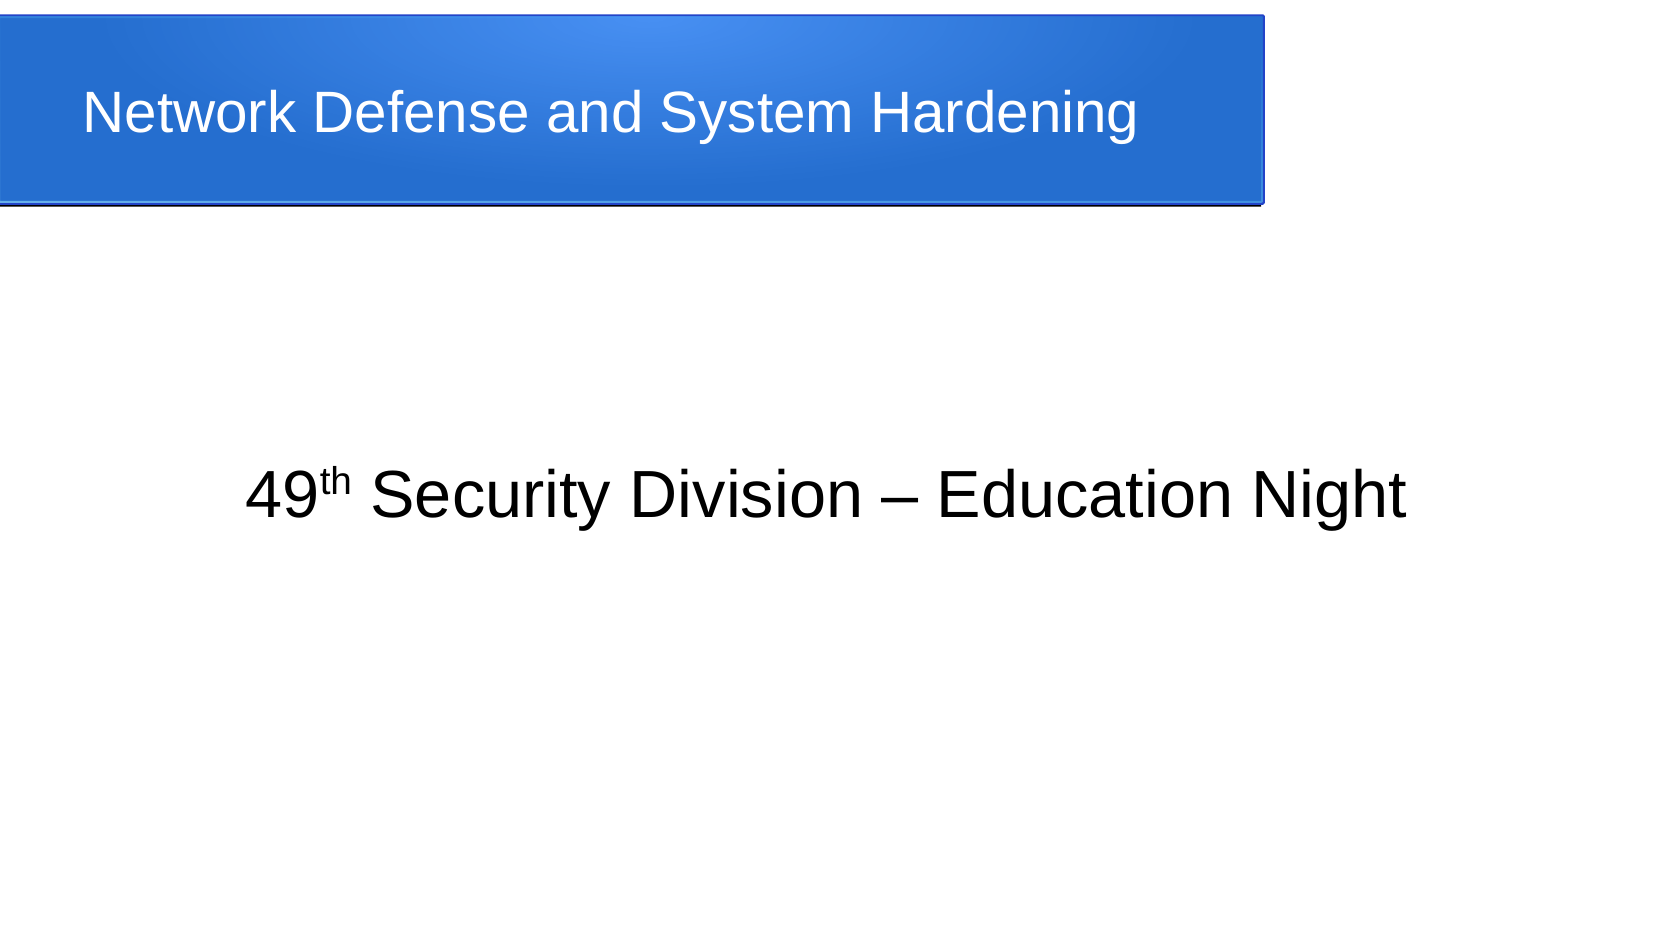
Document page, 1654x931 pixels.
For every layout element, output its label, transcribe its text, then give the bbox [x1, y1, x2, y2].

title Network Defense and System Hardening [82, 35, 1235, 189]
subtitle 49th Security Division – Education Night [82, 224, 1571, 764]
